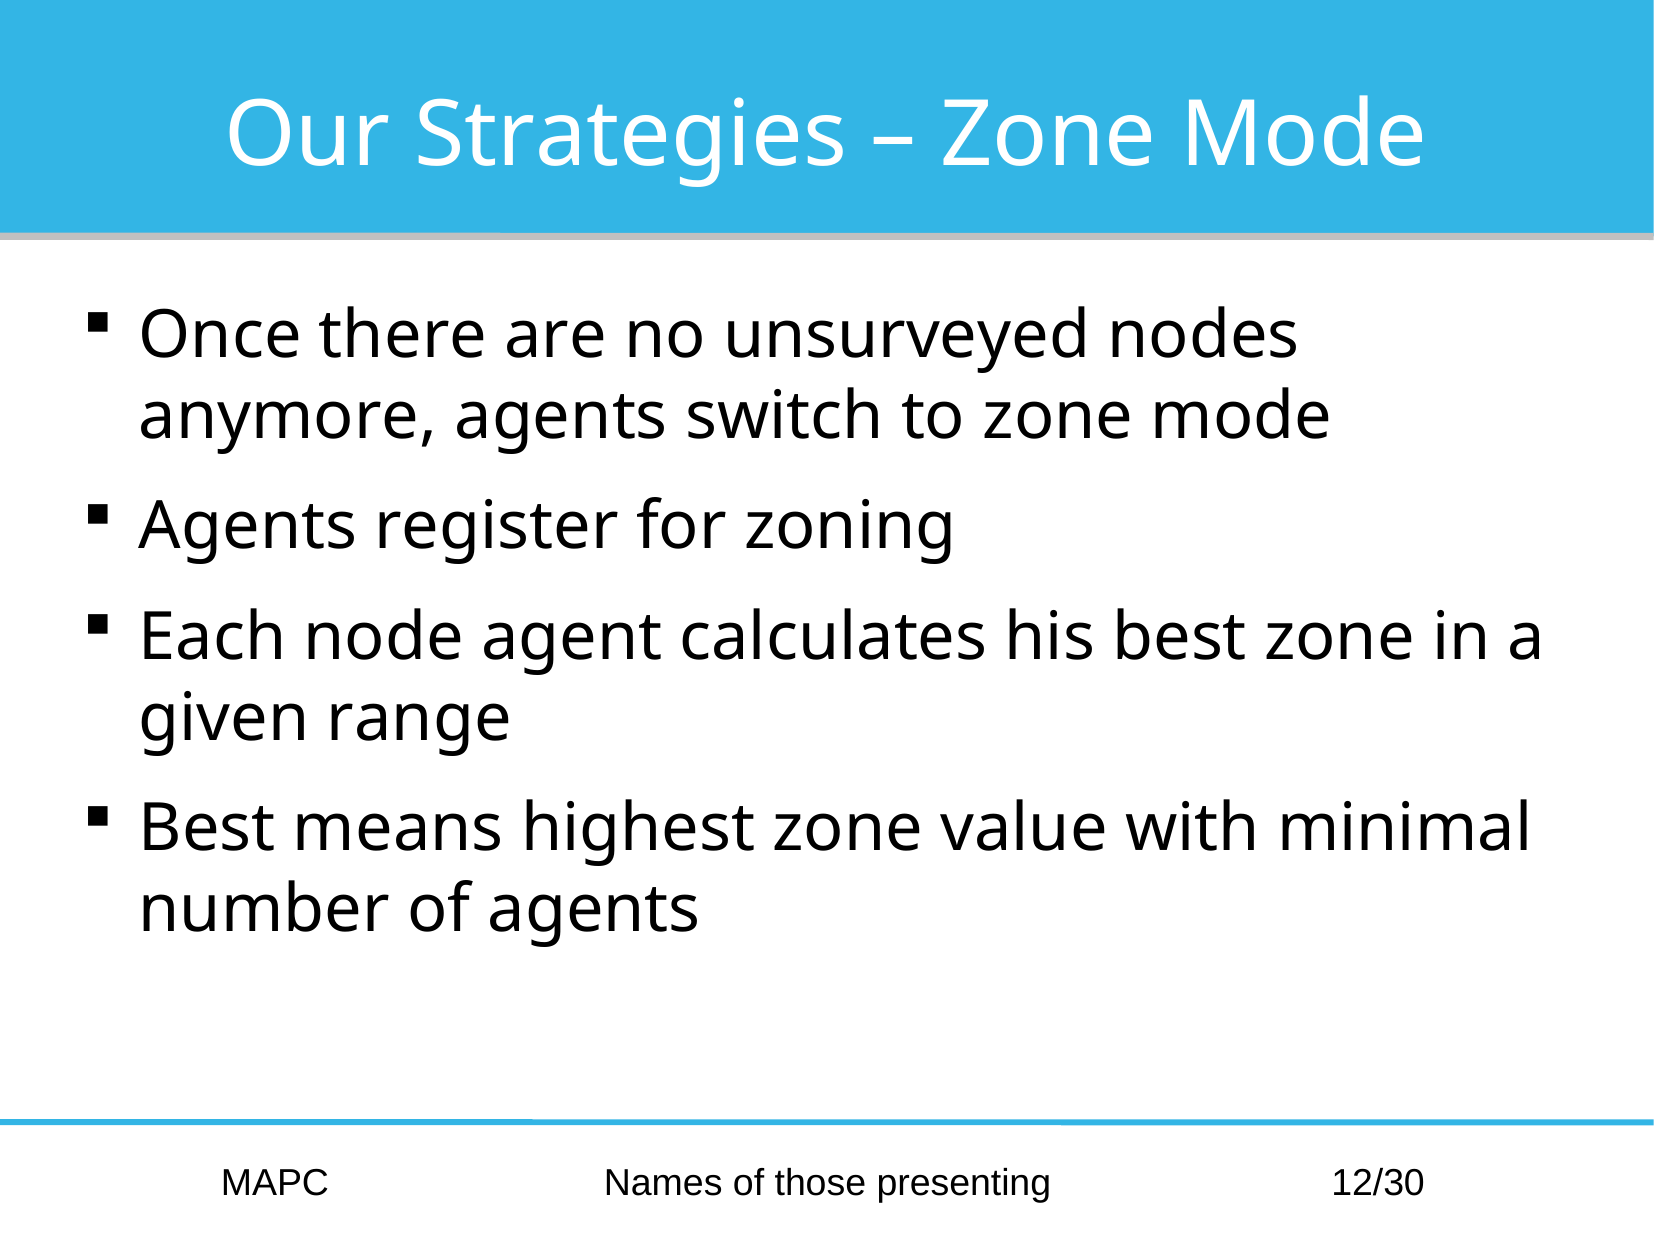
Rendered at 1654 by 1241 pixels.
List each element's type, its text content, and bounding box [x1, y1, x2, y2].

title Our Strategies – Zone Mode [82, 49, 1571, 207]
list Once there are no unsurveyed nodes anymore, agents switch to zone mode Agents register for zoning Each node agent calculates his best zone in a given range Best means highest zone value with minimal number of agents [82, 290, 1571, 1109]
